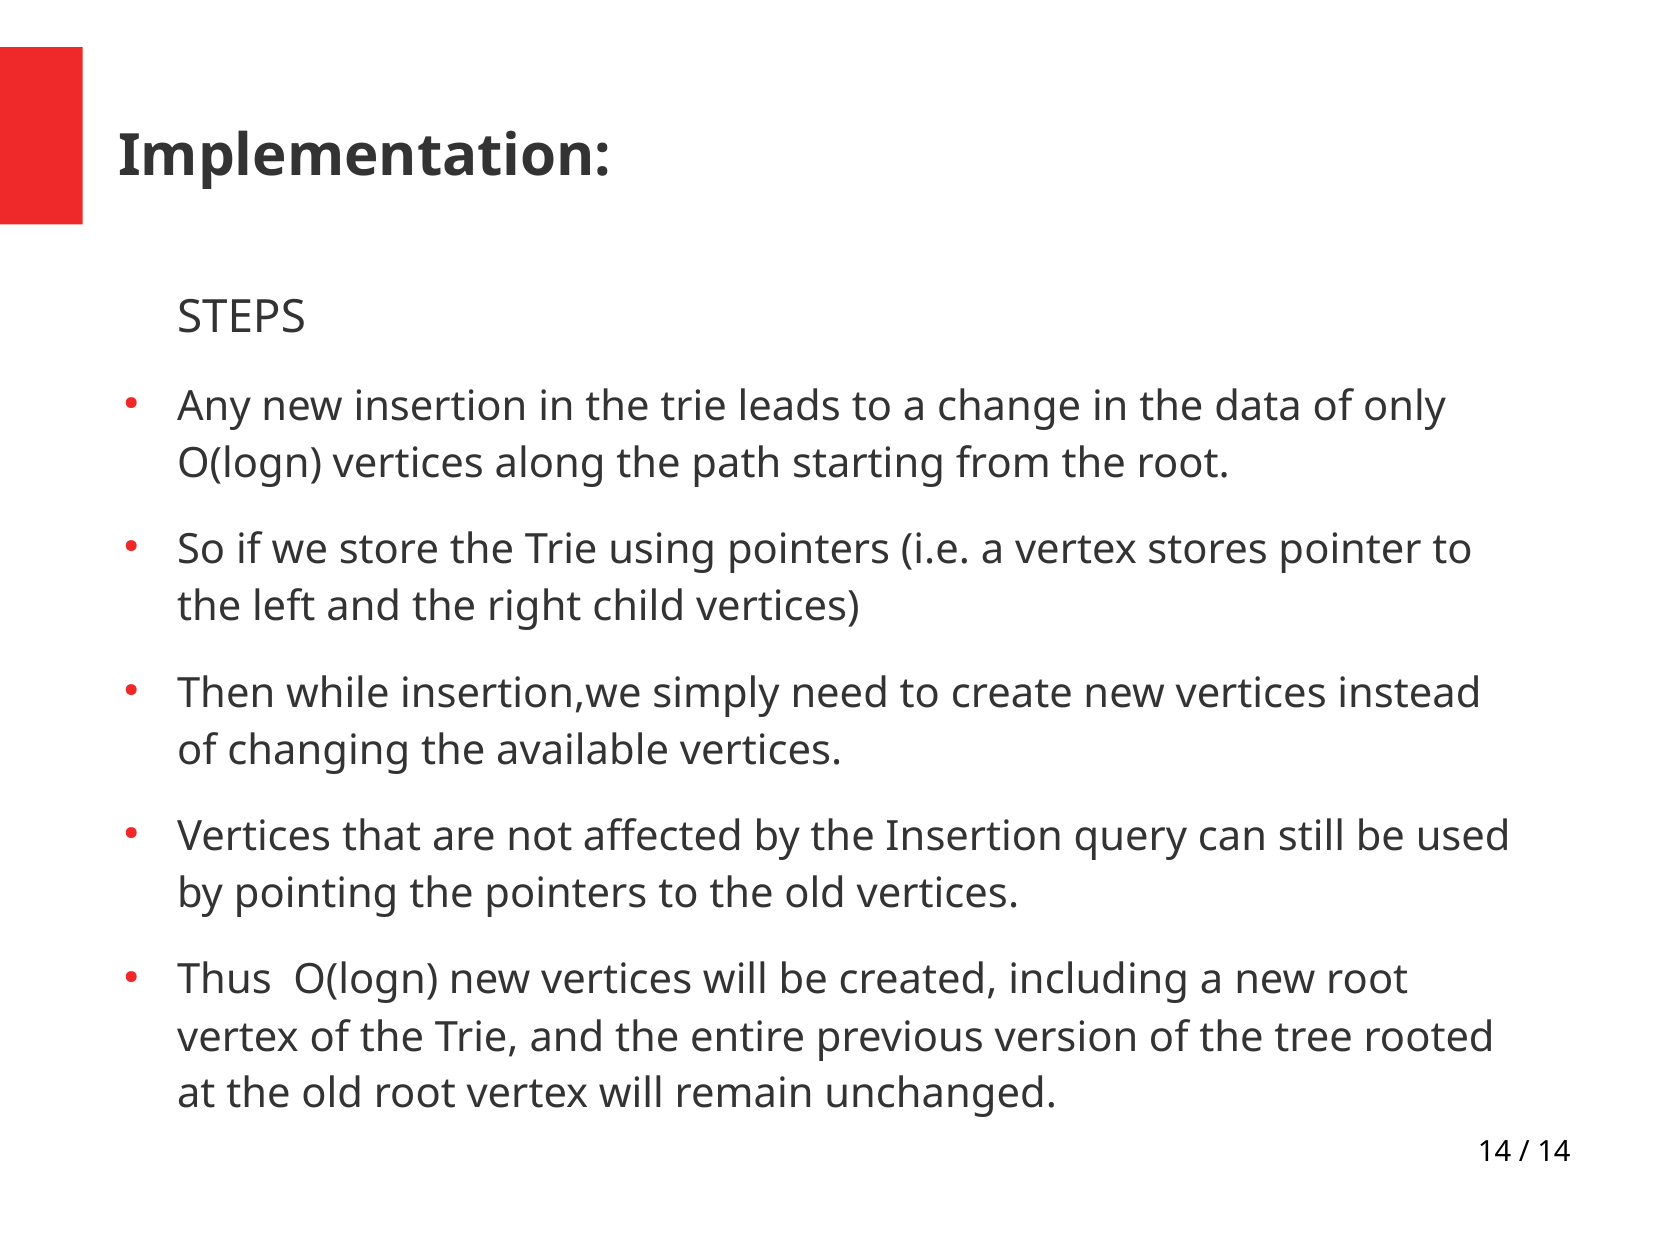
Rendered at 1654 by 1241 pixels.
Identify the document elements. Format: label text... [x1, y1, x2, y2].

list STEPS Any new insertion in the trie leads to a change in the data of only O(logn) vertices along the path starting from the root. So if we store the Trie using pointers (i.e. a vertex stores pointer to the left and the right child vertices) Then while insertion,we simply need to create new vertices instead of changing the available vertices. Vertices that are not affected by the Insertion query can still be used by pointing the pointers to the old vertices. Thus O(logn) new vertices will be created, including a new root vertex of the Trie, and the entire previous version of the tree rooted at the old root vertex will remain unchanged. [106, 283, 1524, 1003]
title Implementation: [118, 49, 1571, 257]
